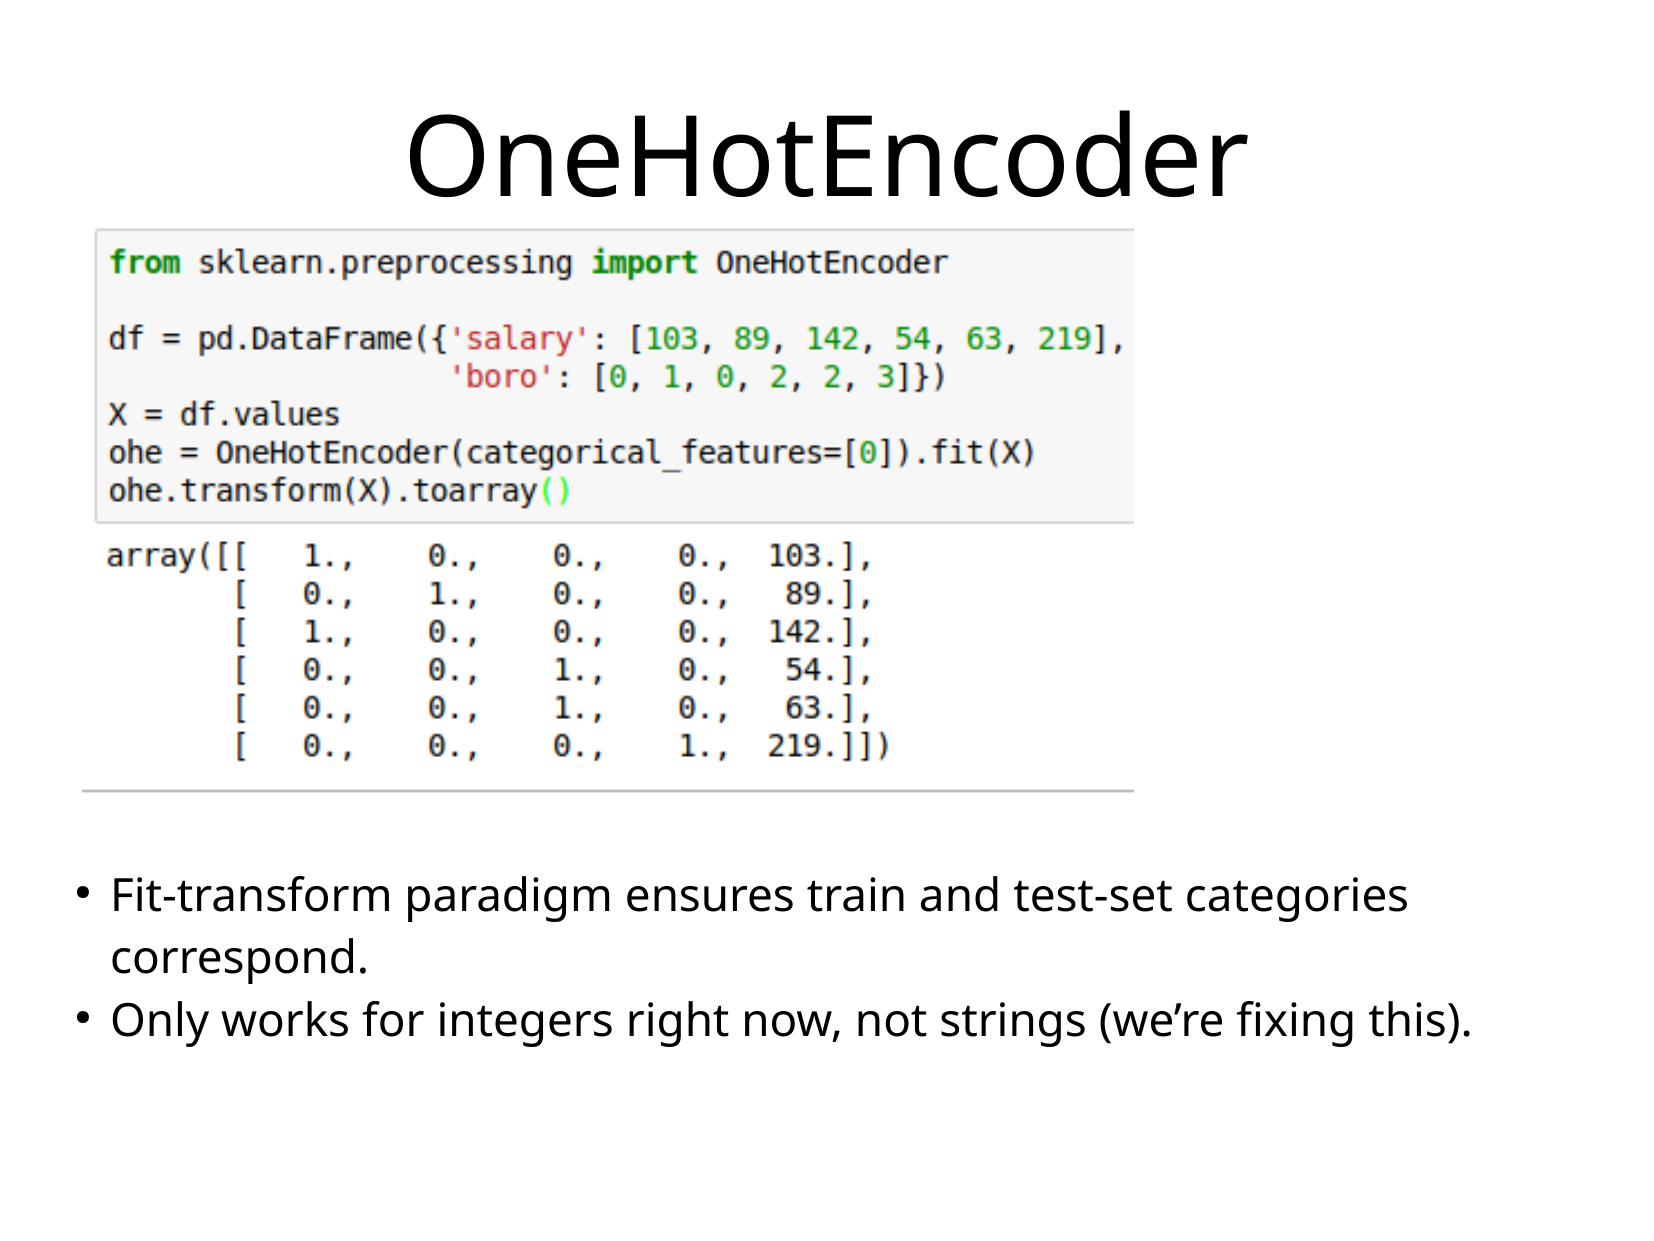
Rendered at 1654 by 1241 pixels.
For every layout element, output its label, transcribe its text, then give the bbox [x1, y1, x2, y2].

picture [82, 209, 1134, 795]
title OneHotEncoder [82, 49, 1571, 257]
text_box Fit-transform paradigm ensures train and test-set categories correspond. Only works for integers right now, not strings (we’re fixing this). [60, 855, 1606, 1070]
